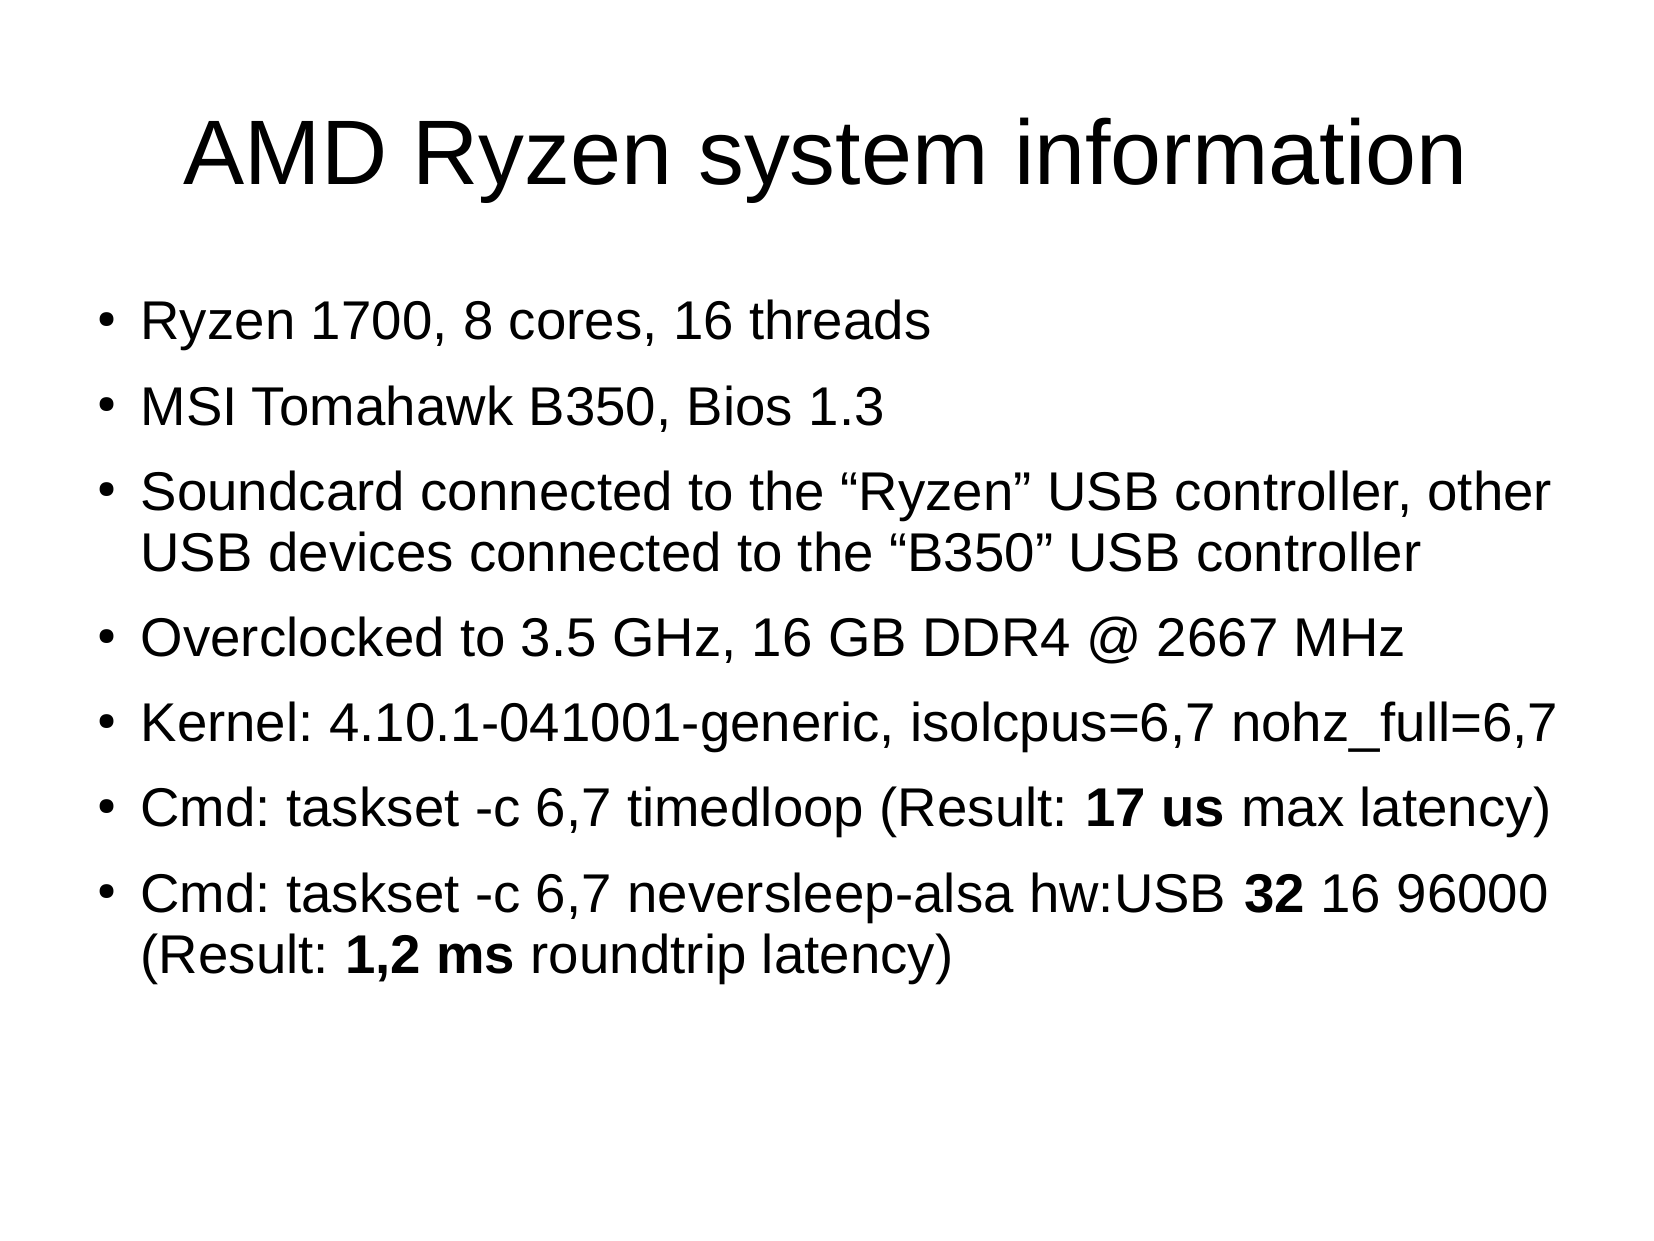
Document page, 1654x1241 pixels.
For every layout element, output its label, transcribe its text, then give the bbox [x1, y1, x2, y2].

list Ryzen 1700, 8 cores, 16 threads MSI Tomahawk B350, Bios 1.3 Soundcard connected to the “Ryzen” USB controller, other USB devices connected to the “B350” USB controller Overclocked to 3.5 GHz, 16 GB DDR4 @ 2667 MHz Kernel: 4.10.1-041001-generic, isolcpus=6,7 nohz_full=6,7 Cmd: taskset -c 6,7 timedloop (Result: 17 us max latency) Cmd: taskset -c 6,7 neversleep-alsa hw:USB 32 16 96000 (Result: 1,2 ms roundtrip latency) [82, 290, 1571, 1010]
title AMD Ryzen system information [82, 49, 1571, 257]
